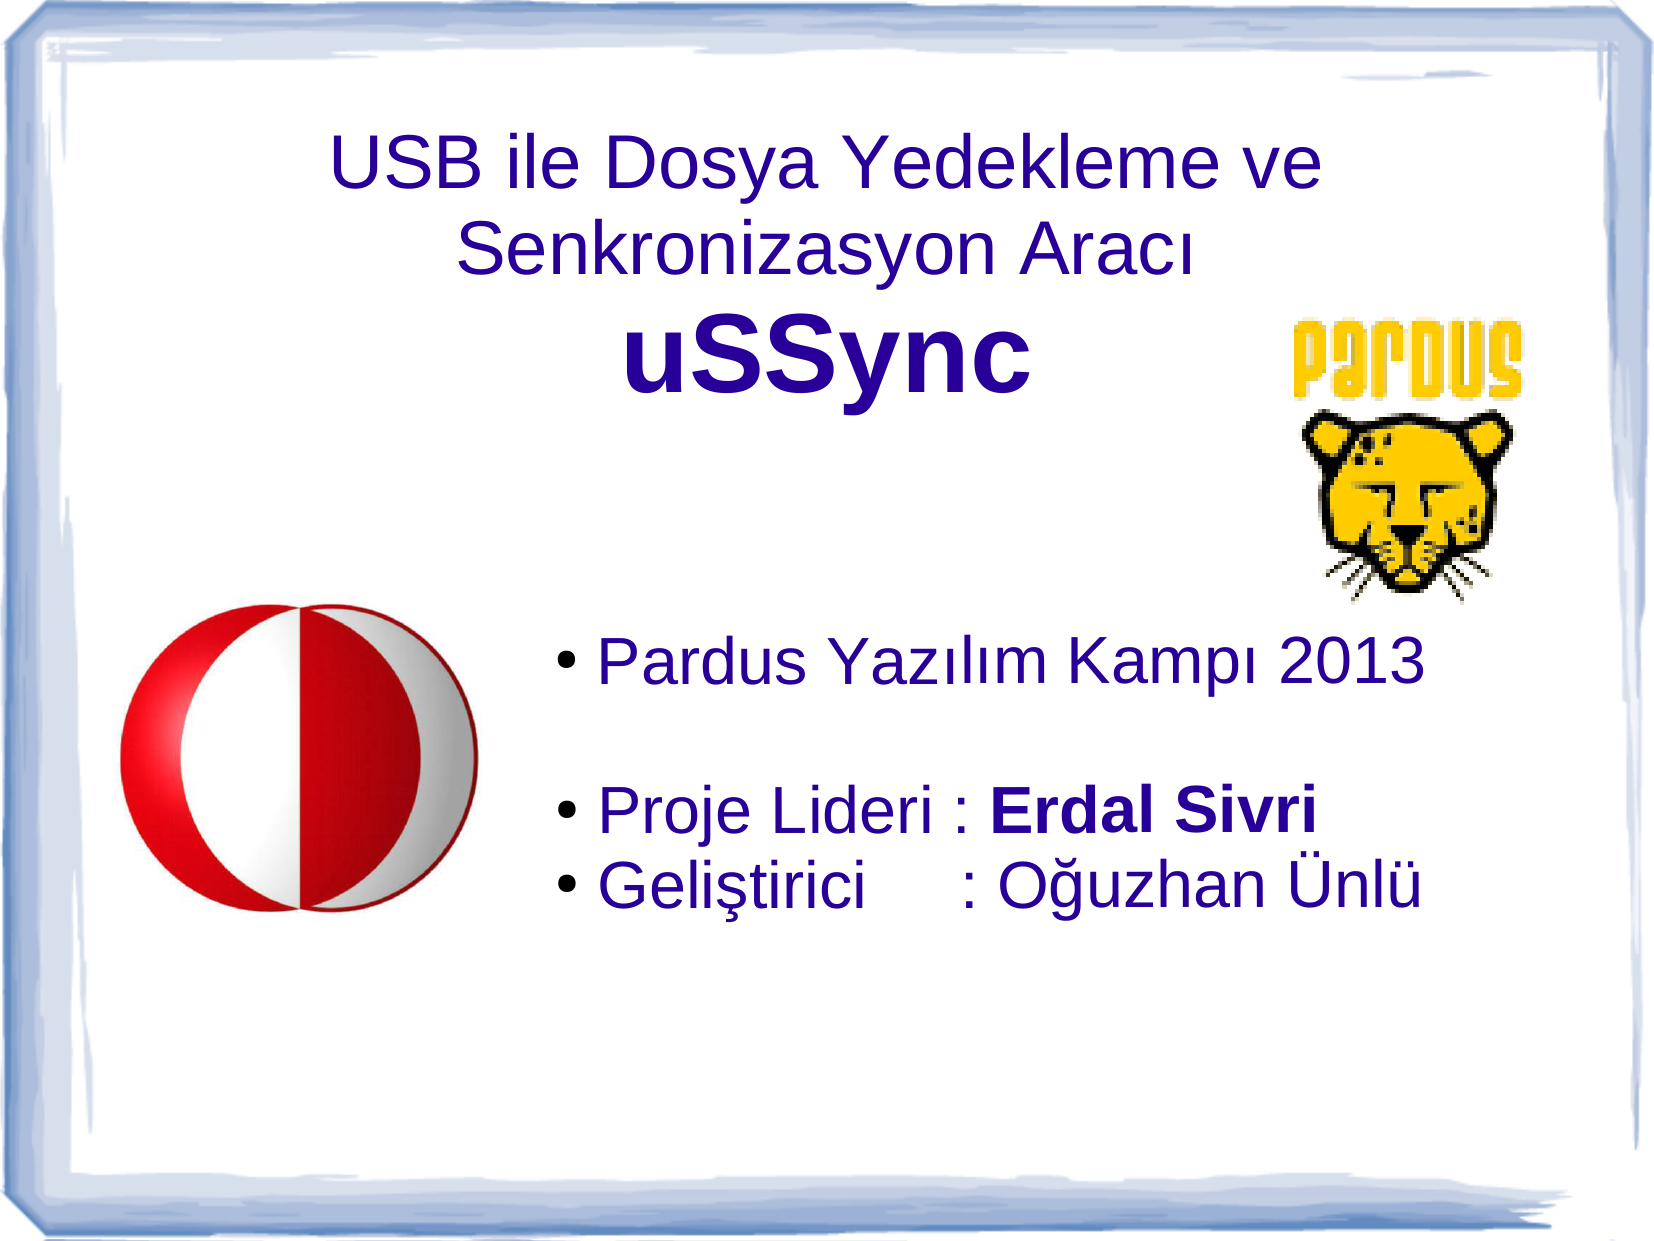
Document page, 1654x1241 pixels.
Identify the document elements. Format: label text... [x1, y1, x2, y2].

subtitle Pardus Yazılım Kampı 2013 Proje Lideri : Erdal Sivri Geliştirici : Oğuzhan Ünlü [554, 599, 1530, 947]
picture [0, 0, 1654, 1241]
title USB ile Dosya Yedekleme ve Senkronizasyon Aracı uSSync [82, 120, 1571, 417]
